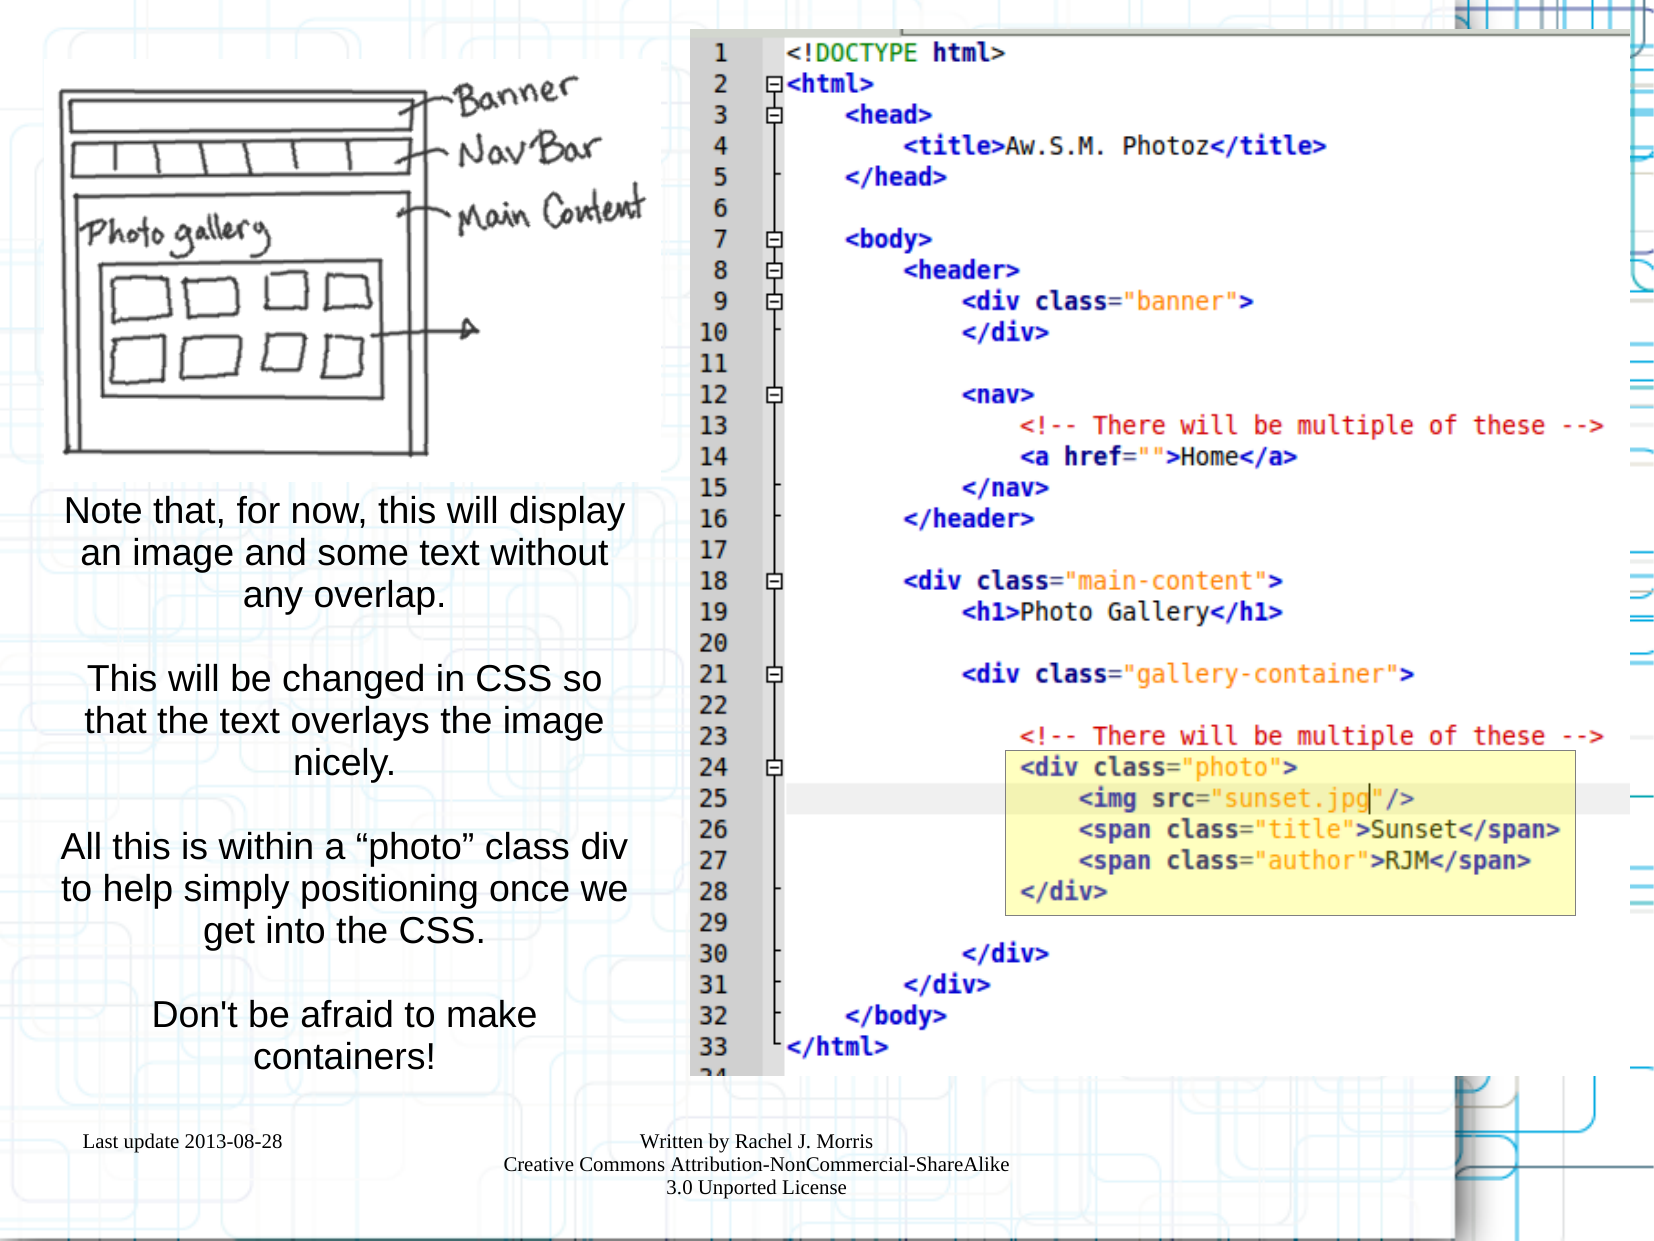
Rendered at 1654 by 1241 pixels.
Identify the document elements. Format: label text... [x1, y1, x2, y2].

text_box [1005, 750, 1576, 916]
picture [0, 0, 1654, 1241]
text_box Note that, for now, this will display an image and some text without any overlap. This will be changed in CSS so that the text overlays the image nicely. All this is within a “photo” class div to help simply positioning once we get into the CSS. Don't be afraid to make containers! [44, 481, 646, 1085]
